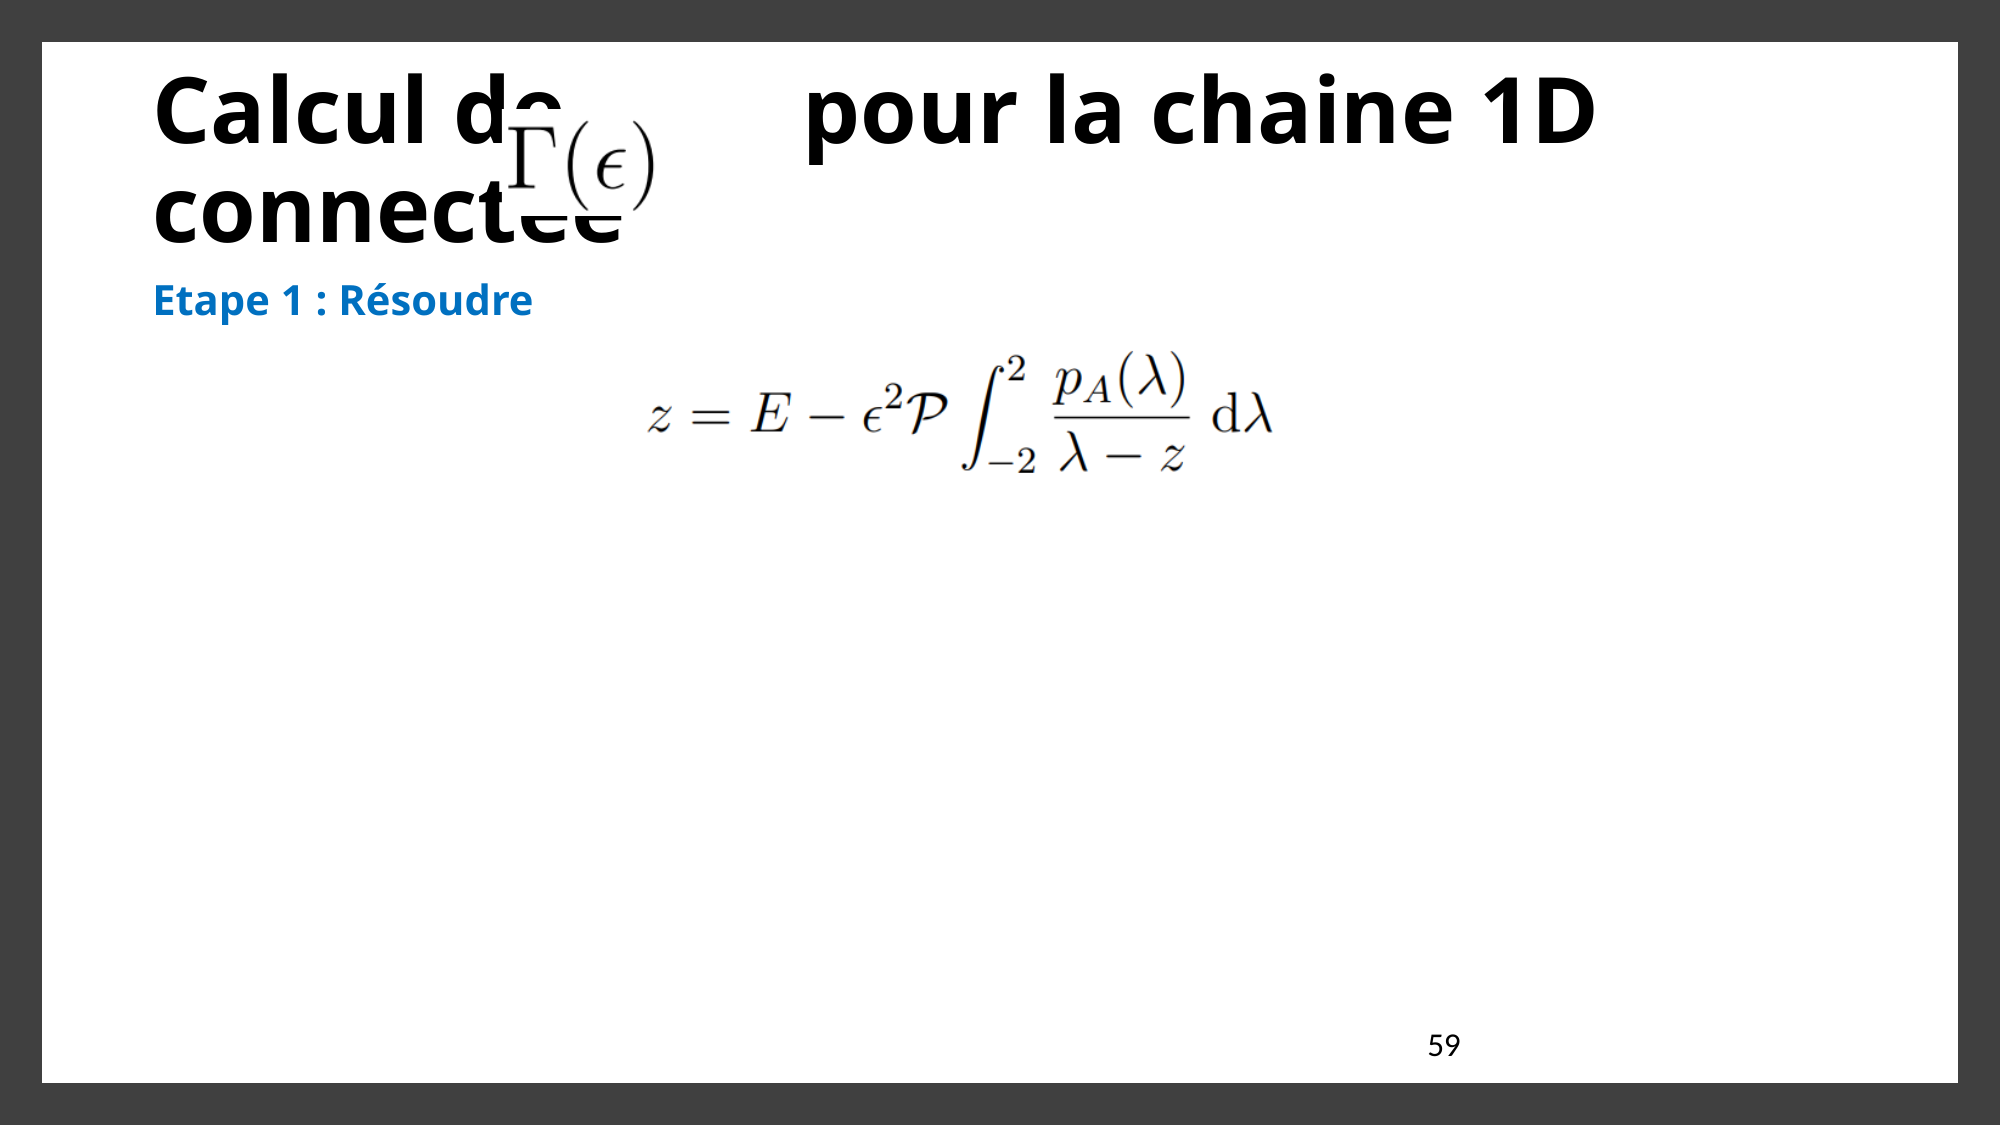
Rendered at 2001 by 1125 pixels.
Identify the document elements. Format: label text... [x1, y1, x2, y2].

text_box Etape 1 : Résoudre [137, 266, 1888, 383]
title Calcul de pour la chaine 1D connectée [137, 54, 1863, 266]
picture [616, 328, 1273, 502]
text_box [0, 0, 2000, 1125]
picture [501, 109, 658, 222]
